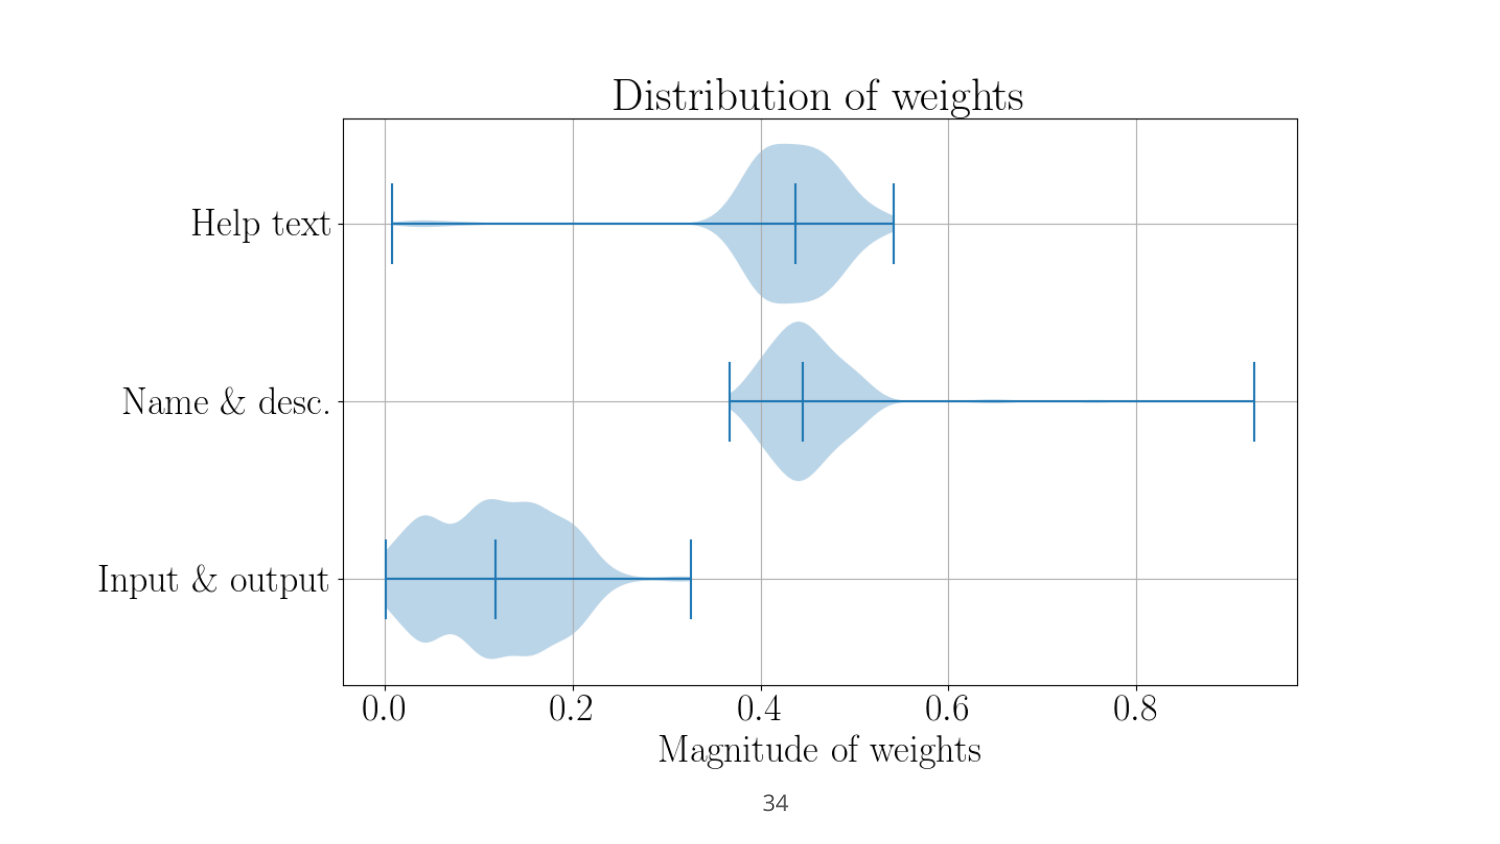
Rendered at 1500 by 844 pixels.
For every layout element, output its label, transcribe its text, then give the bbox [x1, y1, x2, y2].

slide_number <number> [714, 784, 805, 837]
picture [66, 26, 1434, 784]
